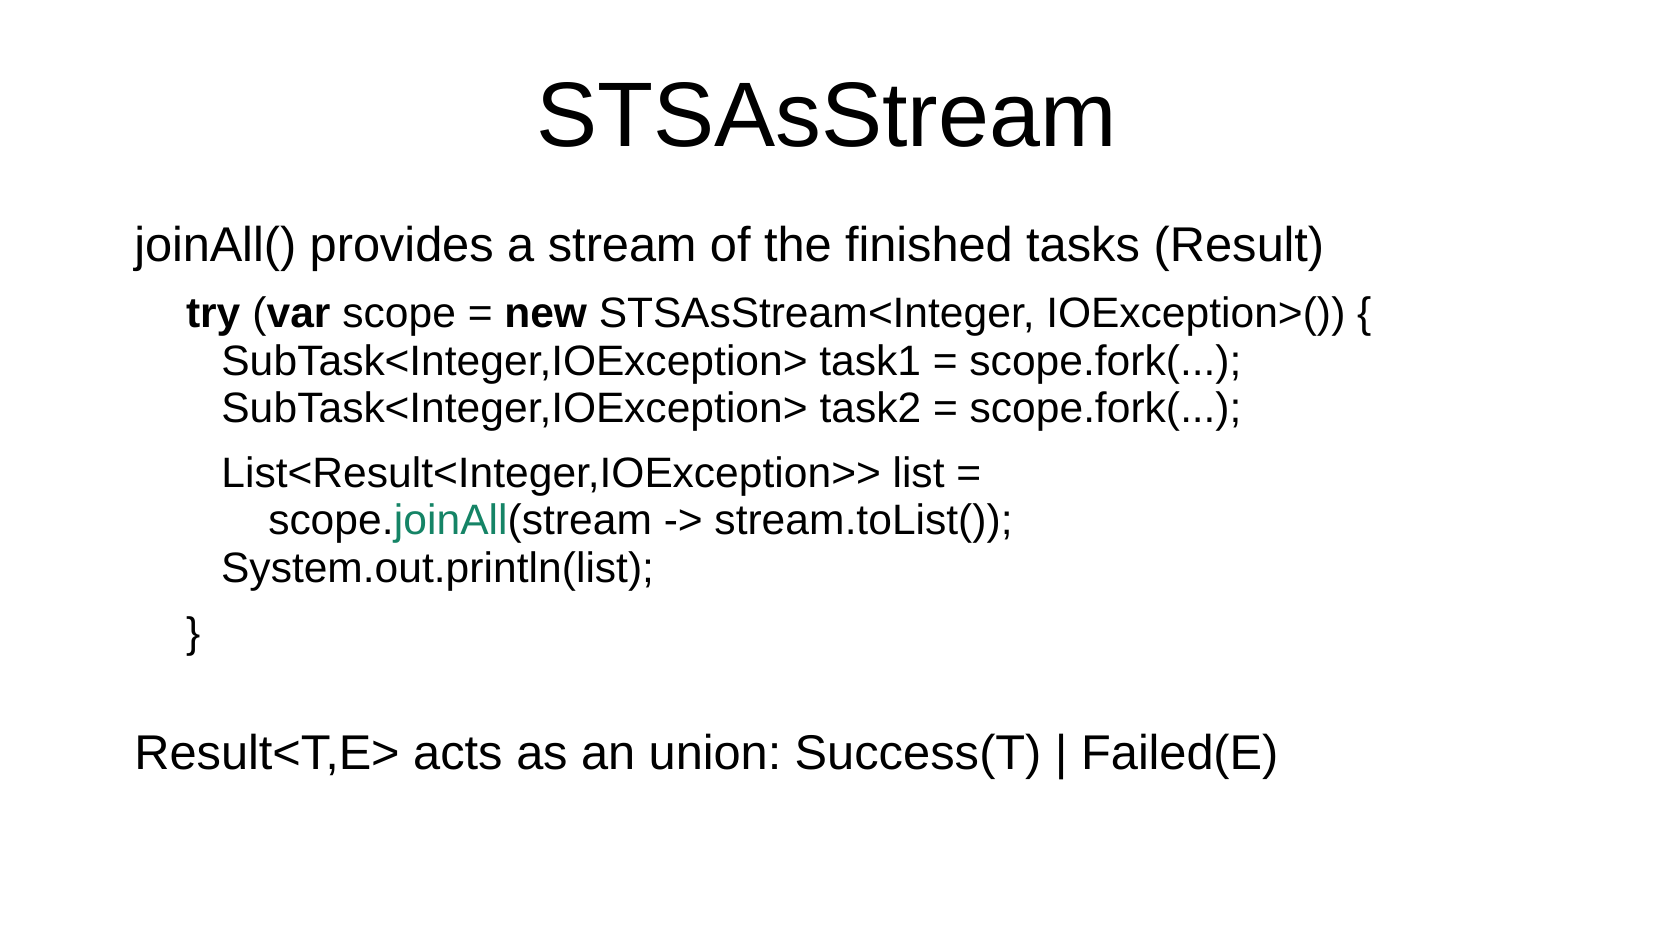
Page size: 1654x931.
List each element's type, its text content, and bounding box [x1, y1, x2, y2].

title STSAsStream [82, 37, 1571, 193]
list joinAll() provides a stream of the finished tasks (Result) try (var scope = new STSAsStream<Integer, IOException>()) { SubTask<Integer,IOException> task1 = scope.fork(...); SubTask<Integer,IOException> task2 = scope.fork(...); List<Result<Integer,IOException>> list = scope.joinAll(stream -> stream.toList()); System.out.println(list); } Result<T,E> acts as an union: Success(T) | Failed(E) [82, 217, 1571, 796]
